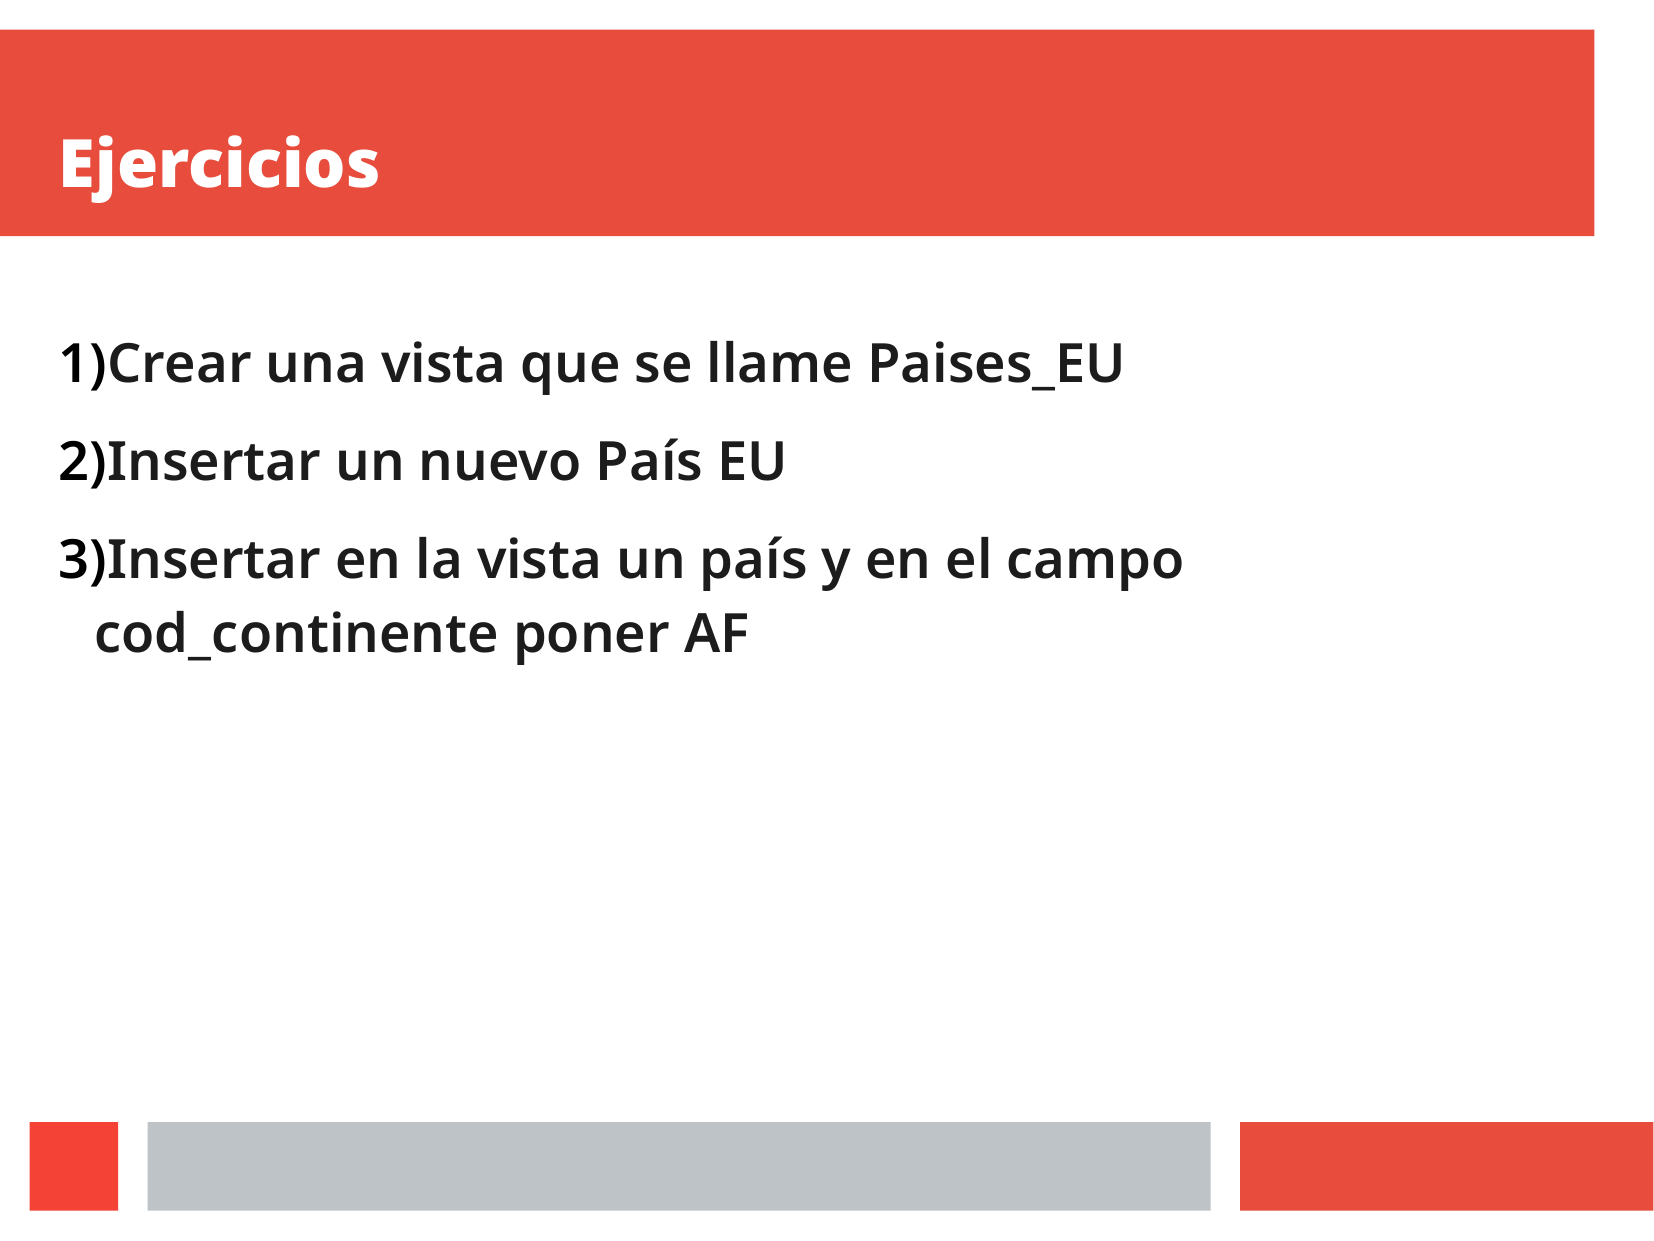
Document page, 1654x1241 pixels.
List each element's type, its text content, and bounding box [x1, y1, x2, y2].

list Crear una vista que se llame Paises_EU Insertar un nuevo País EU Insertar en la vista un país y en el campo cod_continente poner AF [59, 324, 1565, 1093]
title Ejercicios [59, 59, 1595, 207]
